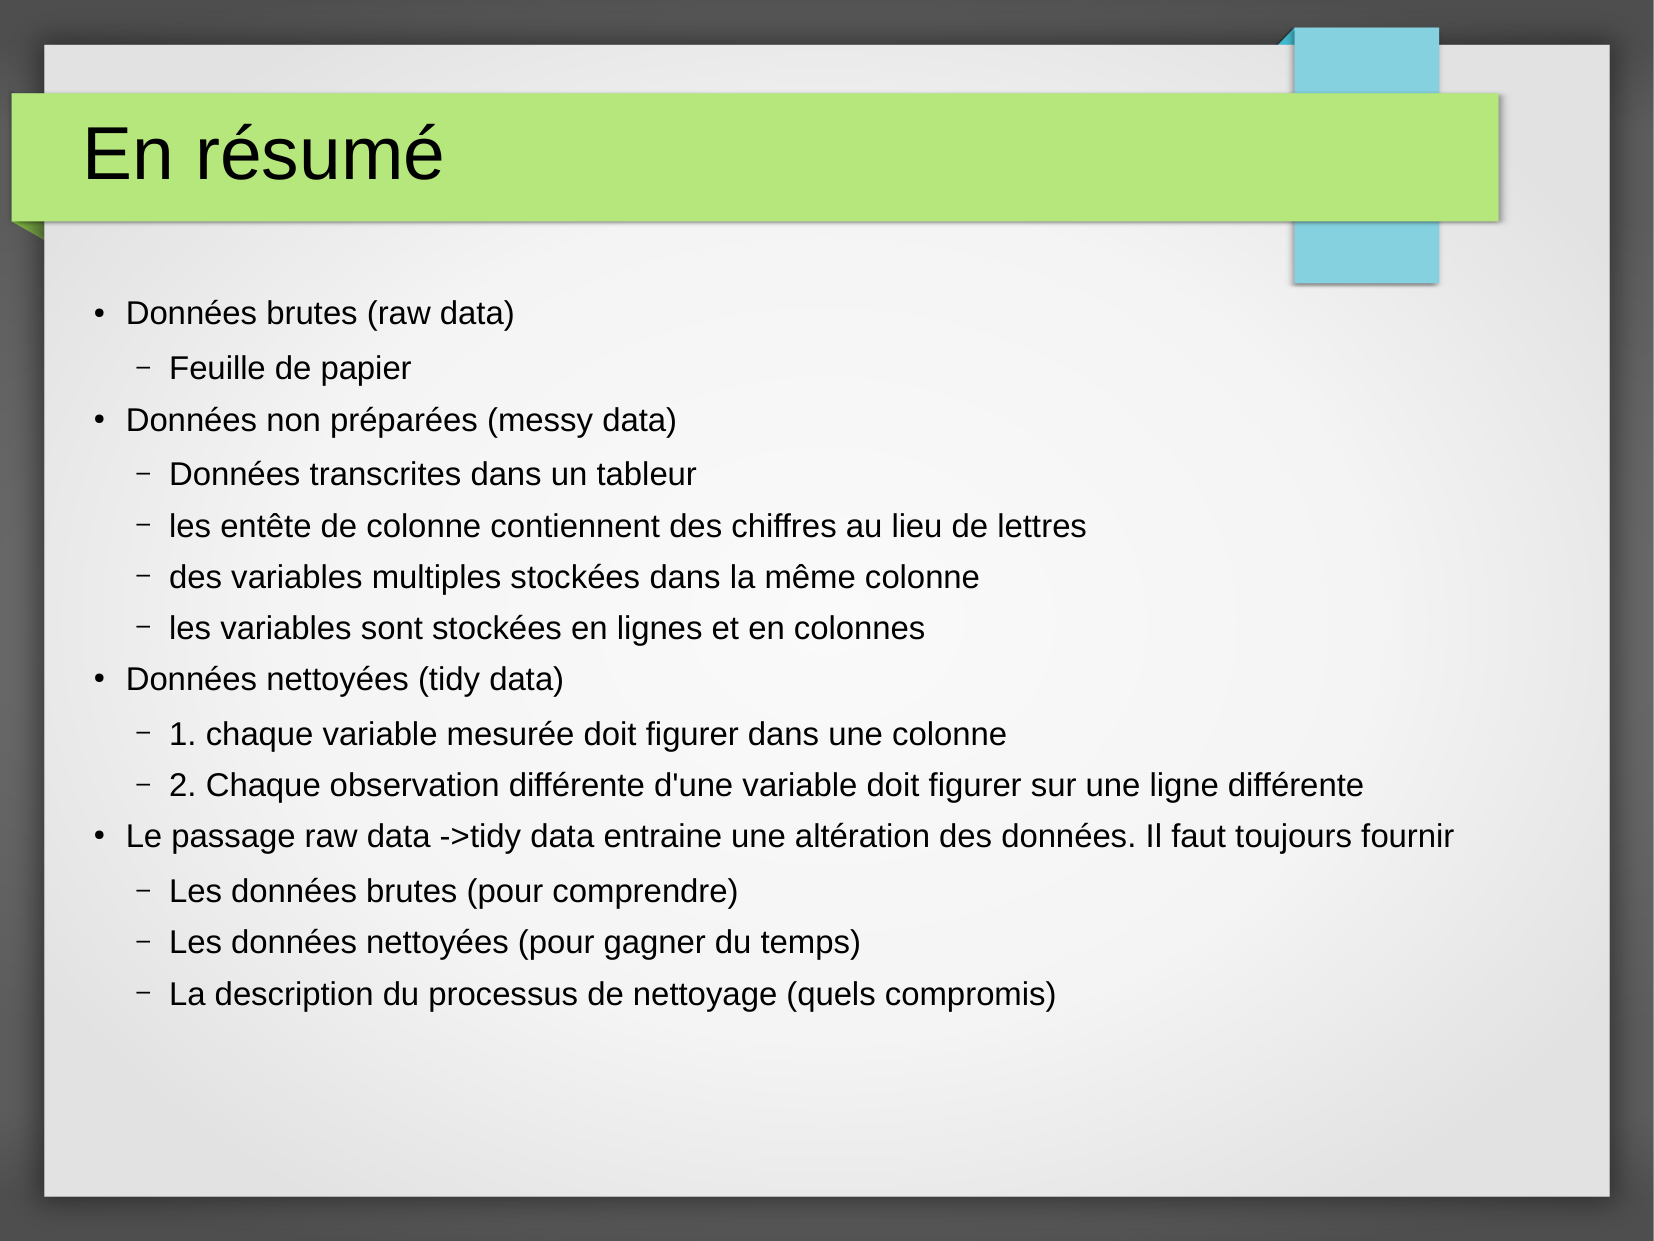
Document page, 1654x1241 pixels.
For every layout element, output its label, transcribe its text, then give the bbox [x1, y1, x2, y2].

picture [0, 0, 1654, 1241]
list Données brutes (raw data) Feuille de papier Données non préparées (messy data) Données transcrites dans un tableur les entête de colonne contiennent des chiffres au lieu de lettres des variables multiples stockées dans la même colonne les variables sont stockées en lignes et en colonnes Données nettoyées (tidy data) 1. chaque variable mesurée doit figurer dans une colonne 2. Chaque observation différente d'une variable doit figurer sur une ligne différente Le passage raw data ->tidy data entraine une altération des données. Il faut toujours fournir Les données brutes (pour comprendre) Les données nettoyées (pour gagner du temps) La description du processus de nettoyage (quels compromis) [82, 295, 1571, 1015]
title En résumé [82, 94, 1264, 213]
